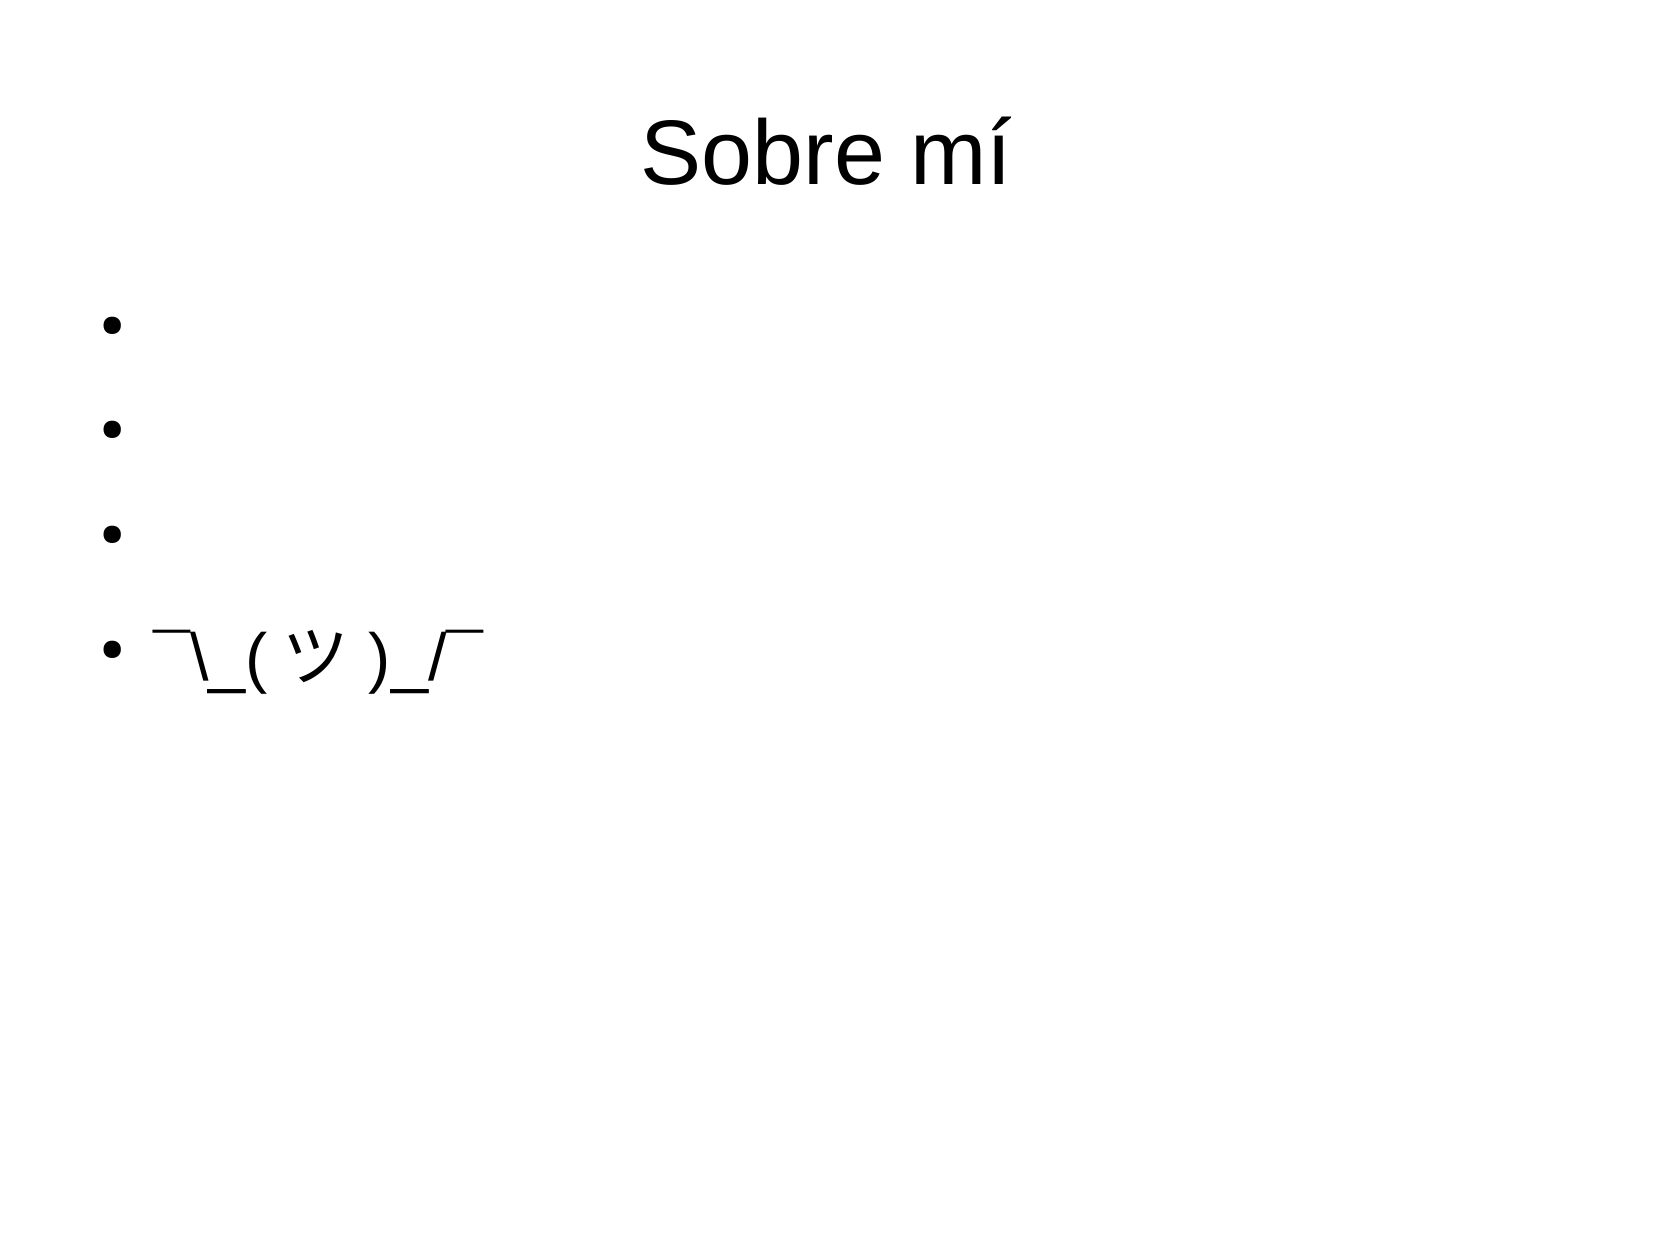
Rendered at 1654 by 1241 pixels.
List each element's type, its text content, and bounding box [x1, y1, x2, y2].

title Sobre mí [82, 49, 1571, 257]
list ¯\_(ツ)_/¯ [82, 290, 1571, 1010]
